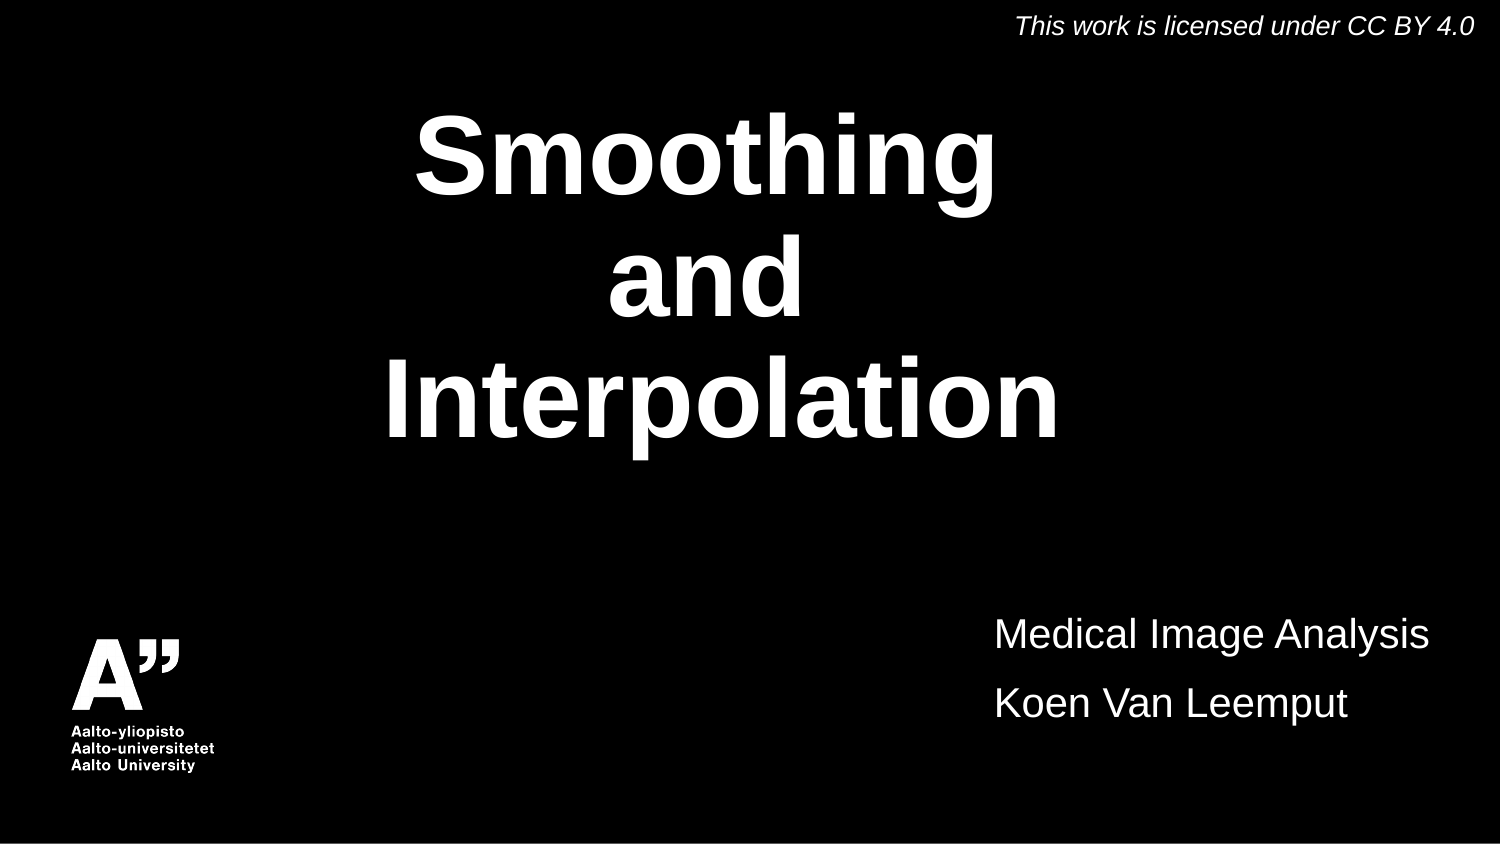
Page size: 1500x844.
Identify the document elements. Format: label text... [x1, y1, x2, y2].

list This work is licensed under CC BY 4.0 [999, 0, 1500, 37]
list Koen Van Leemput [978, 673, 1443, 723]
list Smoothing and Interpolation​ [70, 360, 1375, 470]
picture [0, 568, 285, 844]
list Medical Image Analysis [978, 604, 1469, 654]
